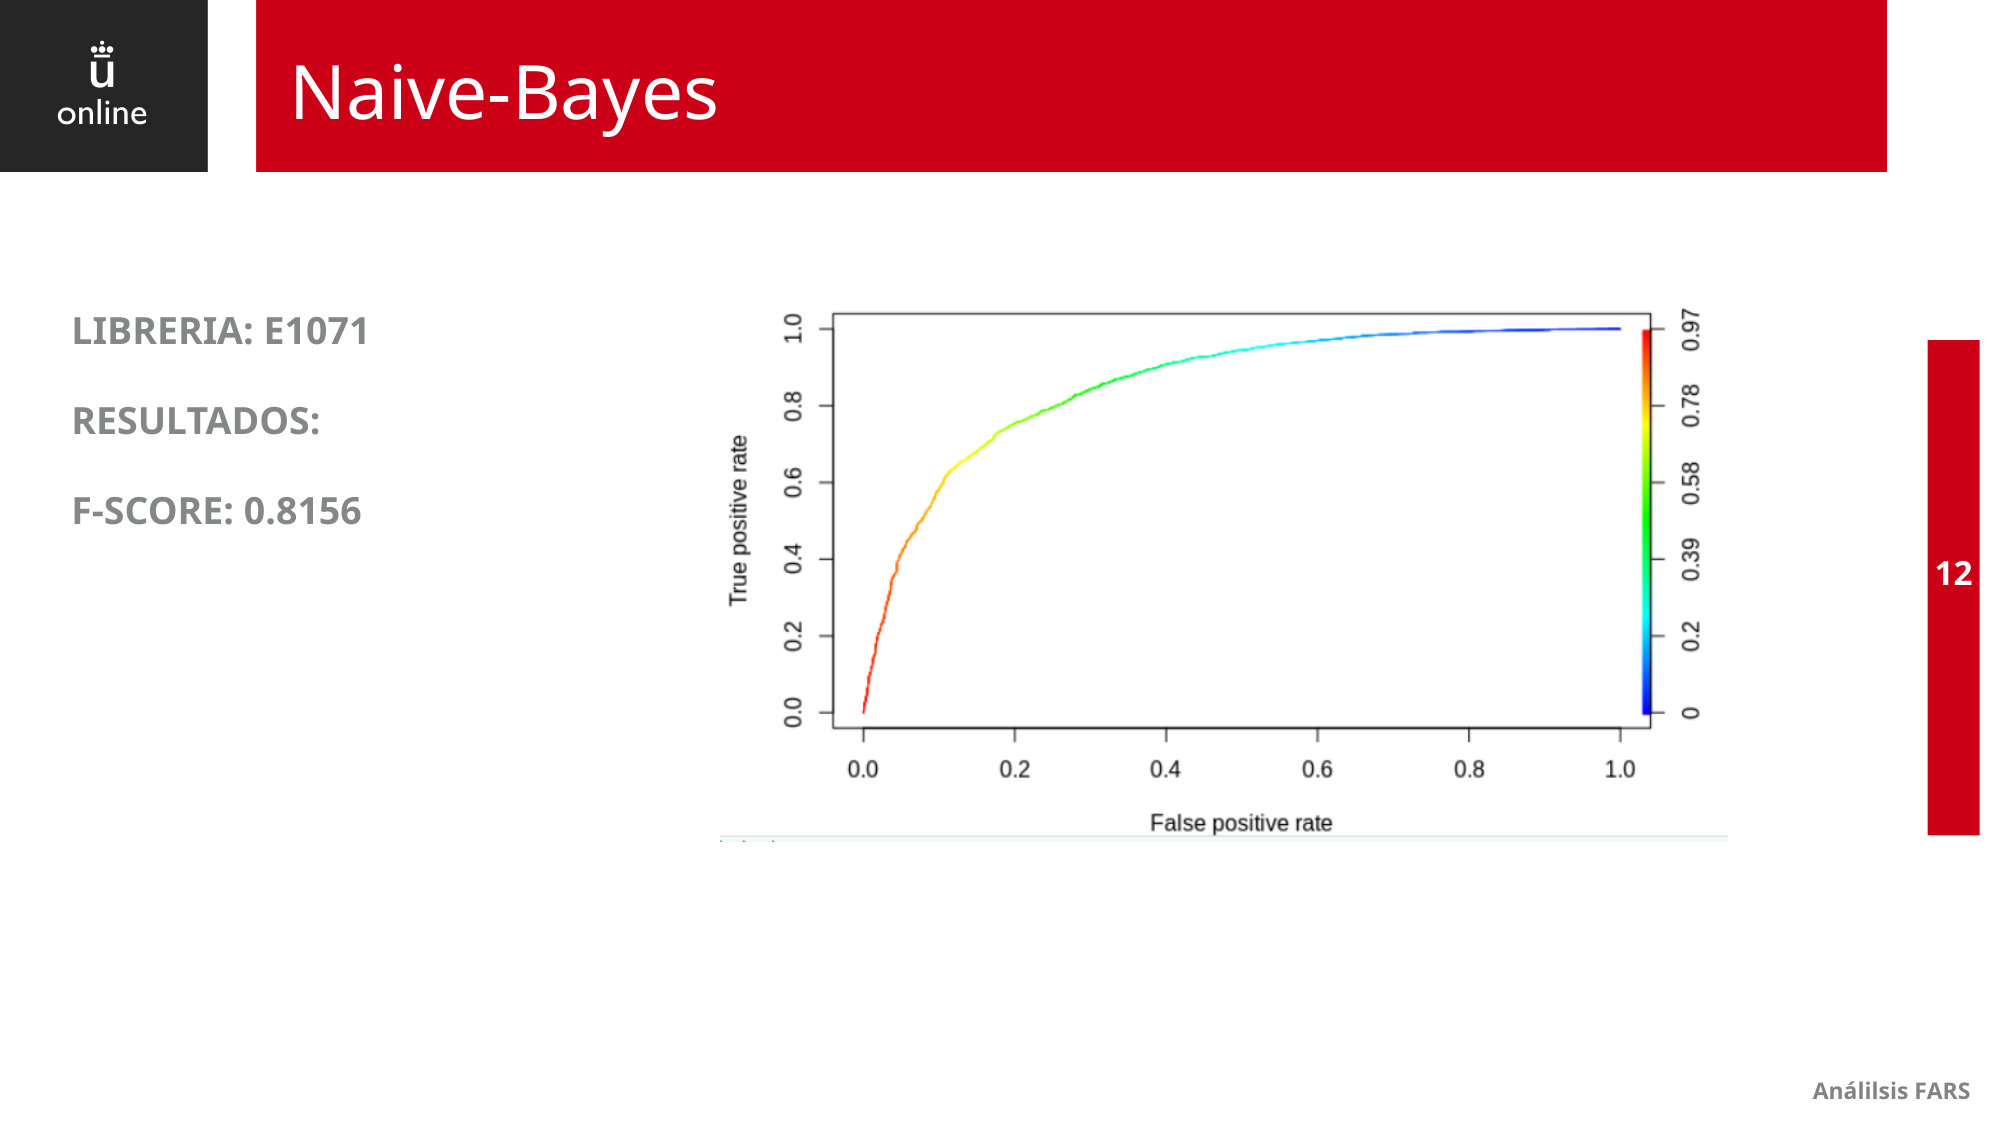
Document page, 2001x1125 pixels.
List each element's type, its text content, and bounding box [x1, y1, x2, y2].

footer Análilsis FARS [671, 1060, 1986, 1121]
picture [720, 271, 1728, 842]
text_box Libreria: e1071 RESULTADOS: F-score: 0.8156 [71, 307, 957, 863]
title Naive-Bayes [274, 9, 1829, 142]
slide_number <número> [1898, 544, 2000, 605]
picture [40, 26, 164, 150]
